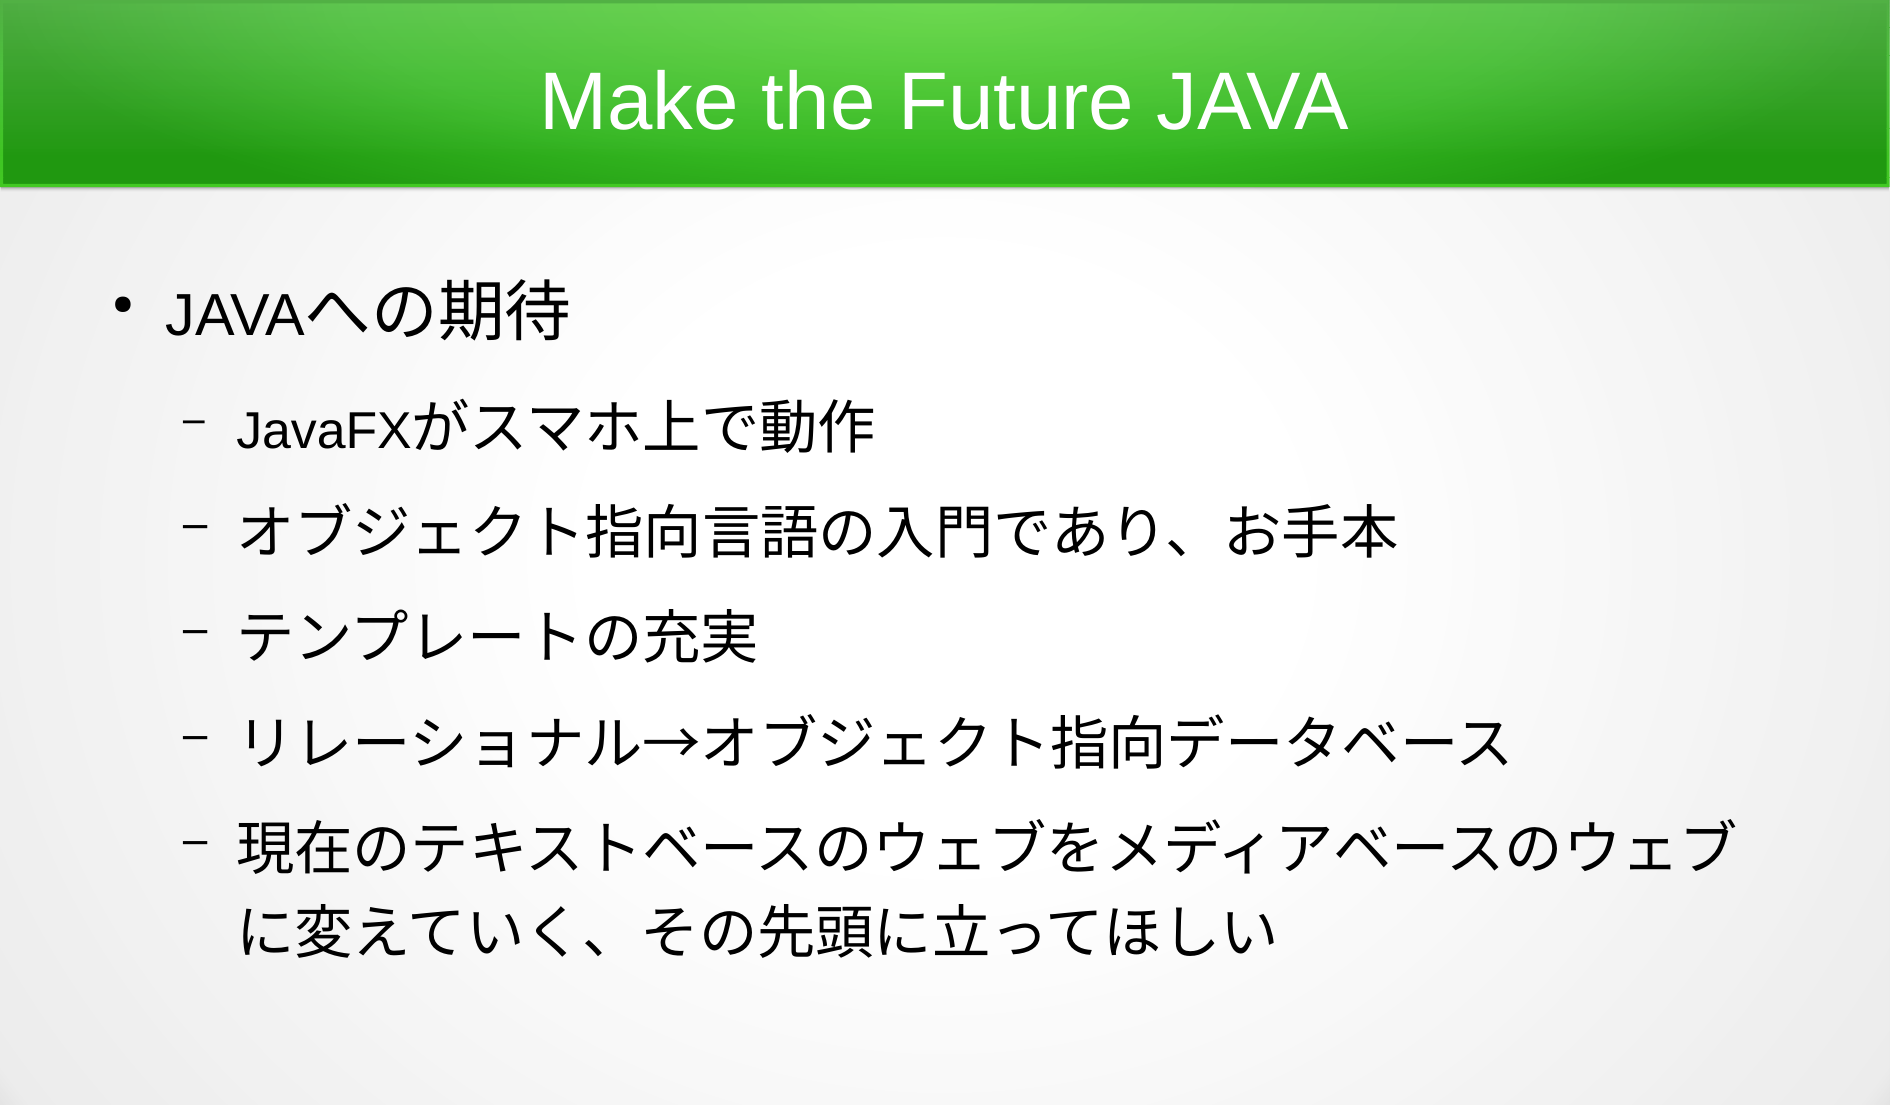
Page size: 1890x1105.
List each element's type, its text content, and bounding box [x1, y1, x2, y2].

title Make the Future JAVA [94, 43, 1796, 160]
list JAVAへの期待 JavaFXがスマホ上で動作 オブジェクト指向言語の入門であり、お手本 テンプレートの充実 リレーショナル→オブジェクト指向データベース 現在のテキストベースのウェブをメディアベースのウェブに変えていく、その先頭に立ってほしい [94, 258, 1758, 899]
